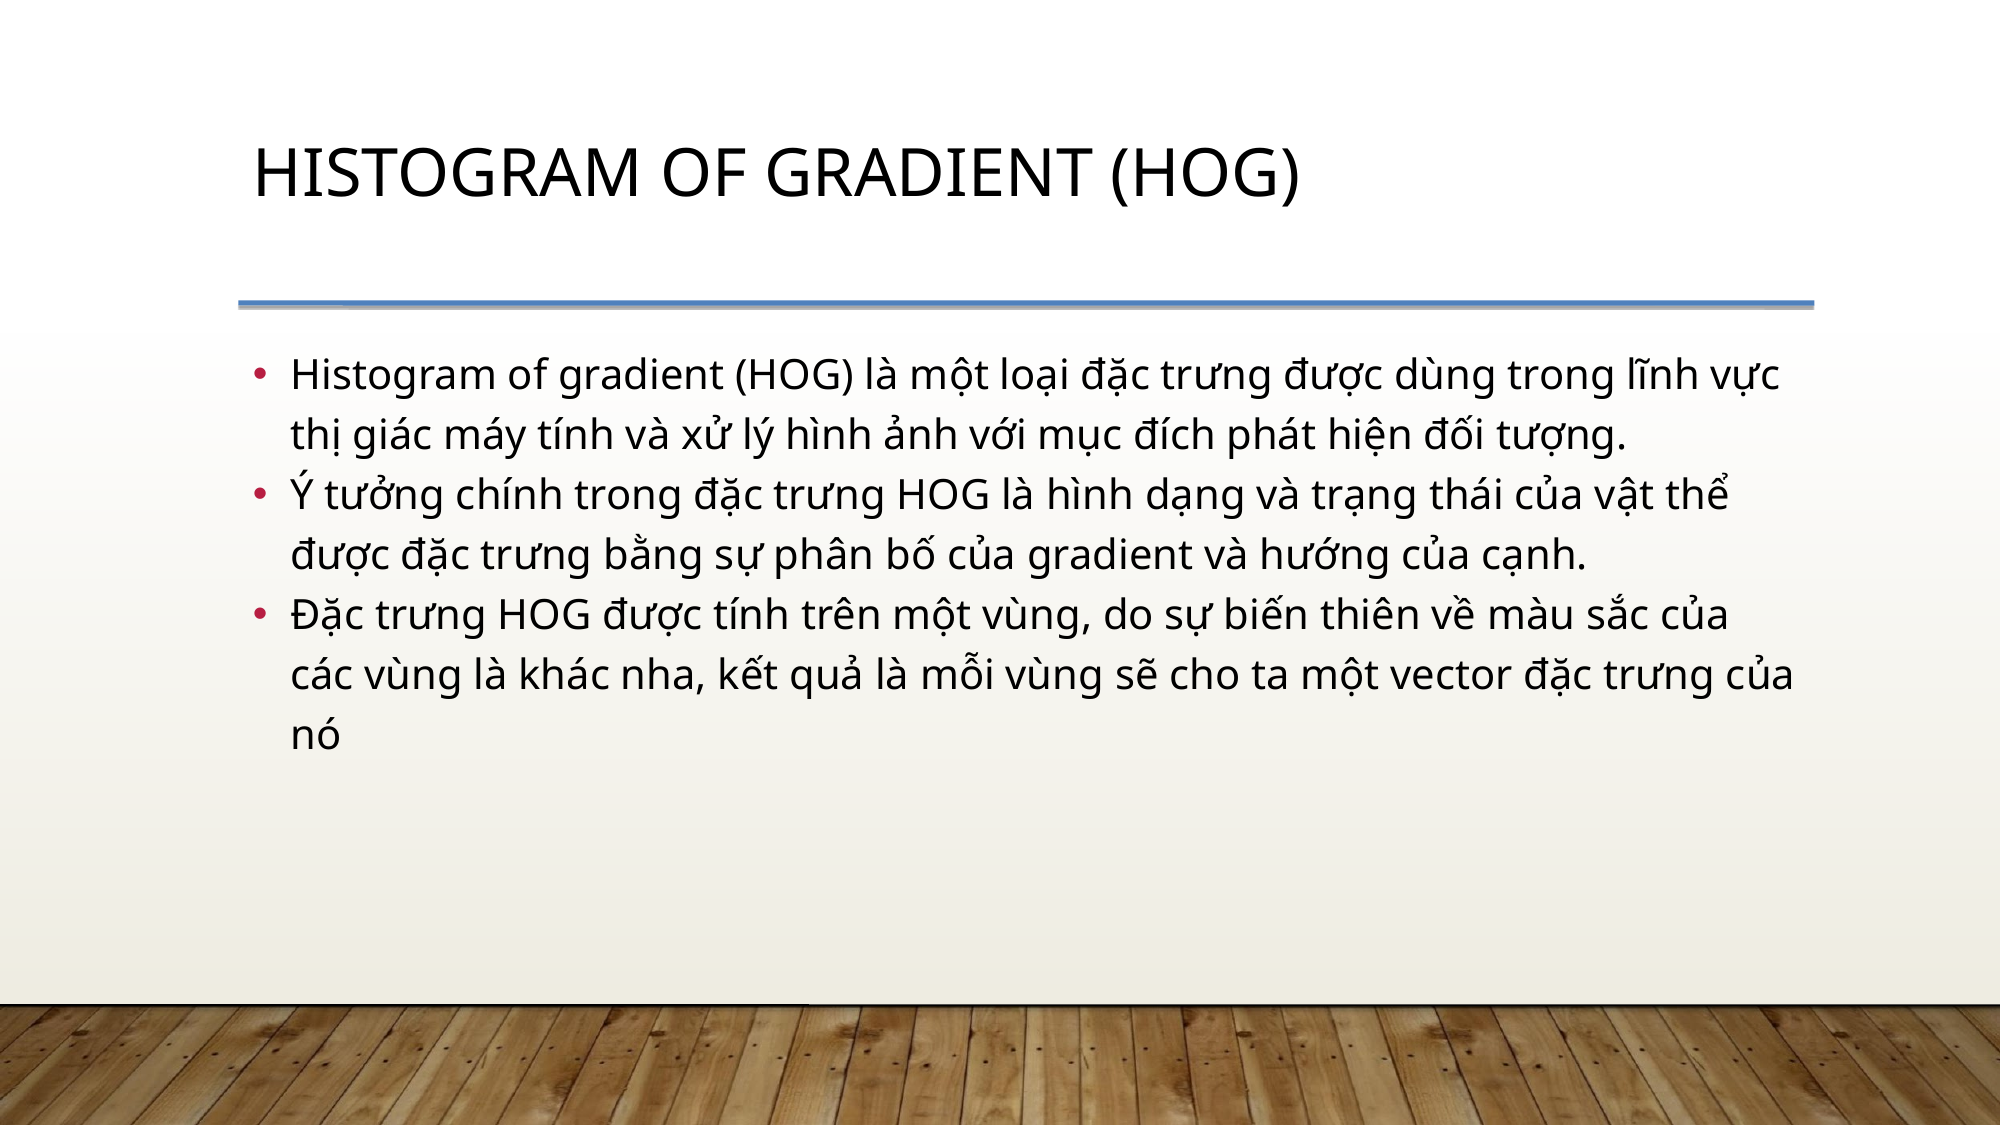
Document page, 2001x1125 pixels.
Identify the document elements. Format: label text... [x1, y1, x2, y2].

text_box HISTOGRAM OF GRADIENT (HOG) [238, 131, 1814, 304]
picture [0, 1007, 2000, 1125]
text_box Histogram of gradient (HOG) là một loại đặc trưng được dùng trong lĩnh vực thị giác máy tính và xử lý hình ảnh với mục đích phát hiện đối tượng. Ý tưởng chính trong đặc trưng HOG là hình dạng và trạng thái của vật thể được đặc trưng bằng sự phân bố của gradient và hướng của cạnh. Đặc trưng HOG được tính trên một vùng, do sự biến thiên về màu sắc của các vùng là khác nha, kết quả là mỗi vùng sẽ cho ta một vector đặc trưng của nó [238, 330, 1814, 897]
